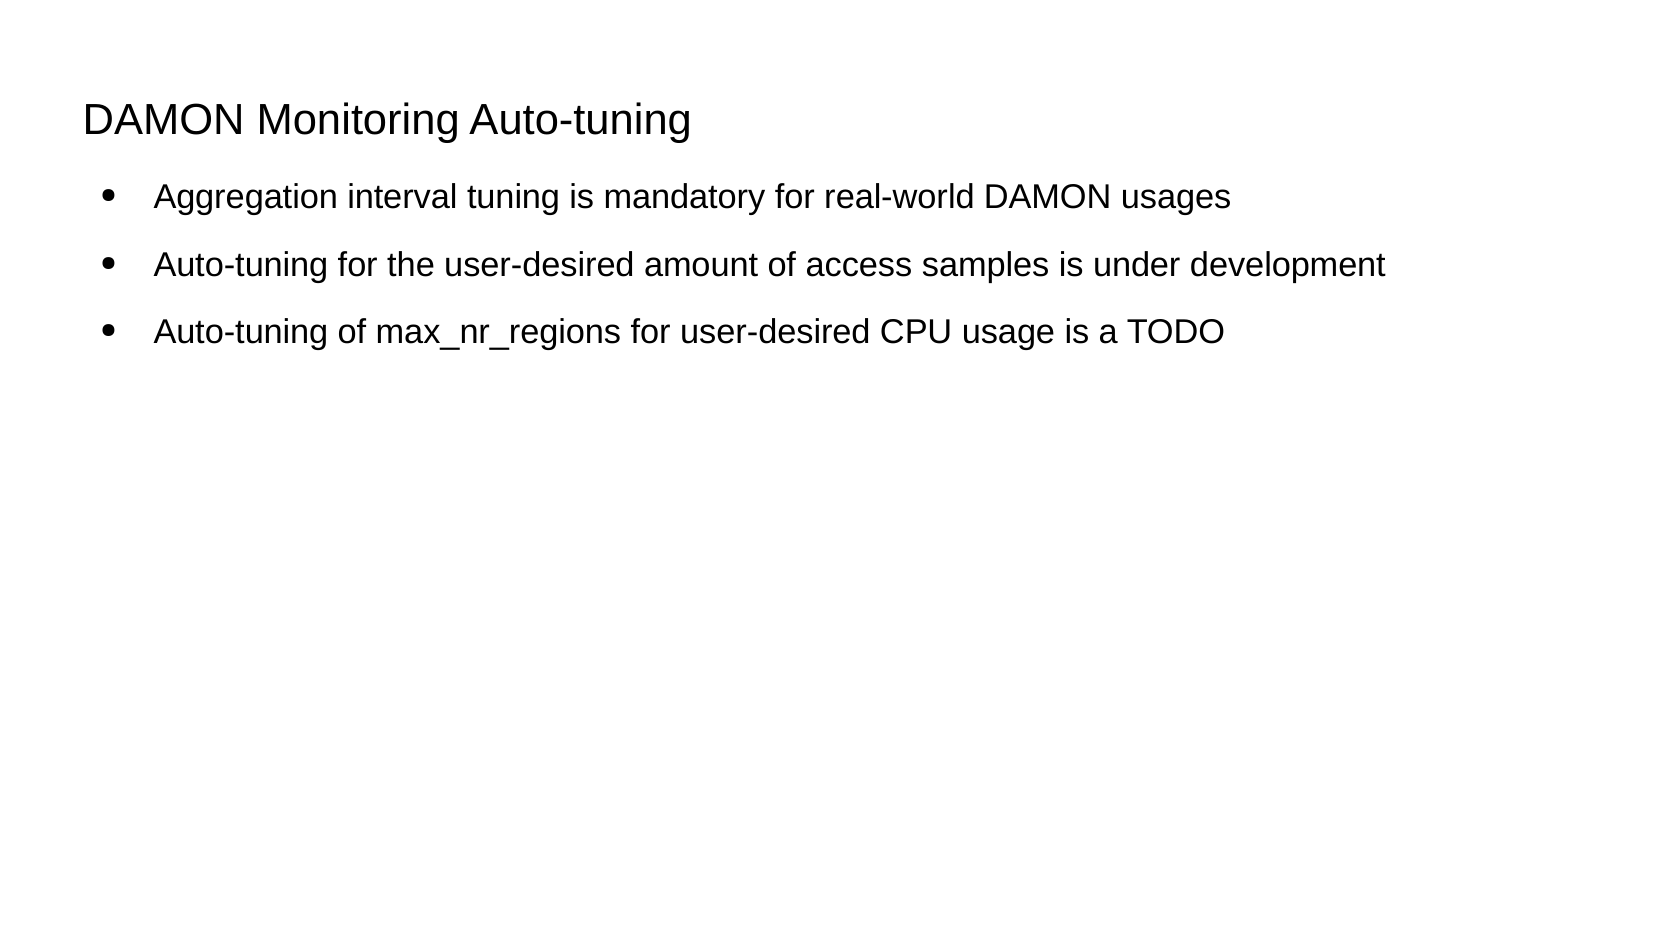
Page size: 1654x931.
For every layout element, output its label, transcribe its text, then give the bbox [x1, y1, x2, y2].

title DAMON Monitoring Auto-tuning [82, 81, 1571, 157]
list Aggregation interval tuning is mandatory for real-world DAMON usages Auto-tuning for the user-desired amount of access samples is under development Auto-tuning of max_nr_regions for user-desired CPU usage is a TODO [82, 177, 1571, 833]
